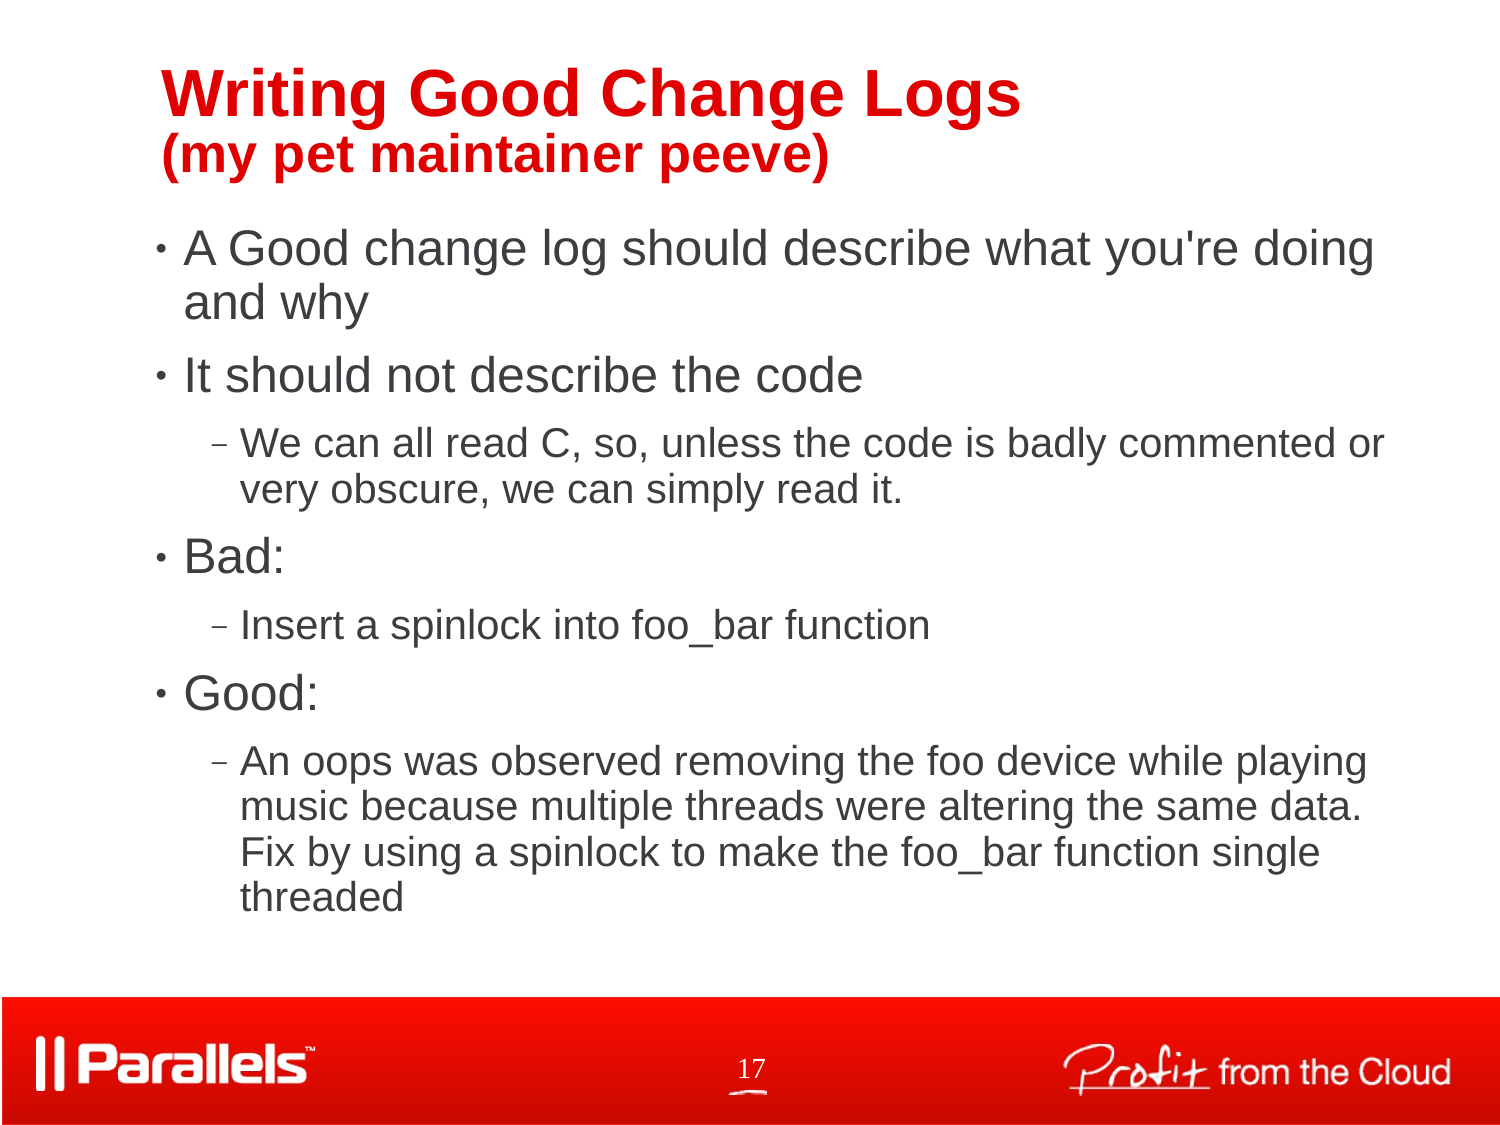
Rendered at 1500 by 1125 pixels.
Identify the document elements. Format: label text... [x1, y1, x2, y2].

list A Good change log should describe what you're doing and why It should not describe the code We can all read C, so, unless the code is badly commented or very obscure, we can simply read it. Bad: Insert a spinlock into foo_bar function Good: An oops was observed removing the foo device while playing music because multiple threads were altering the same data. Fix by using a spinlock to make the foo_bar function single threaded [155, 221, 1396, 968]
picture [727, 1090, 767, 1095]
title Writing Good Change Logs (my pet maintainer peeve) [161, 41, 1383, 205]
picture [1049, 1033, 1465, 1096]
picture [36, 1034, 318, 1091]
